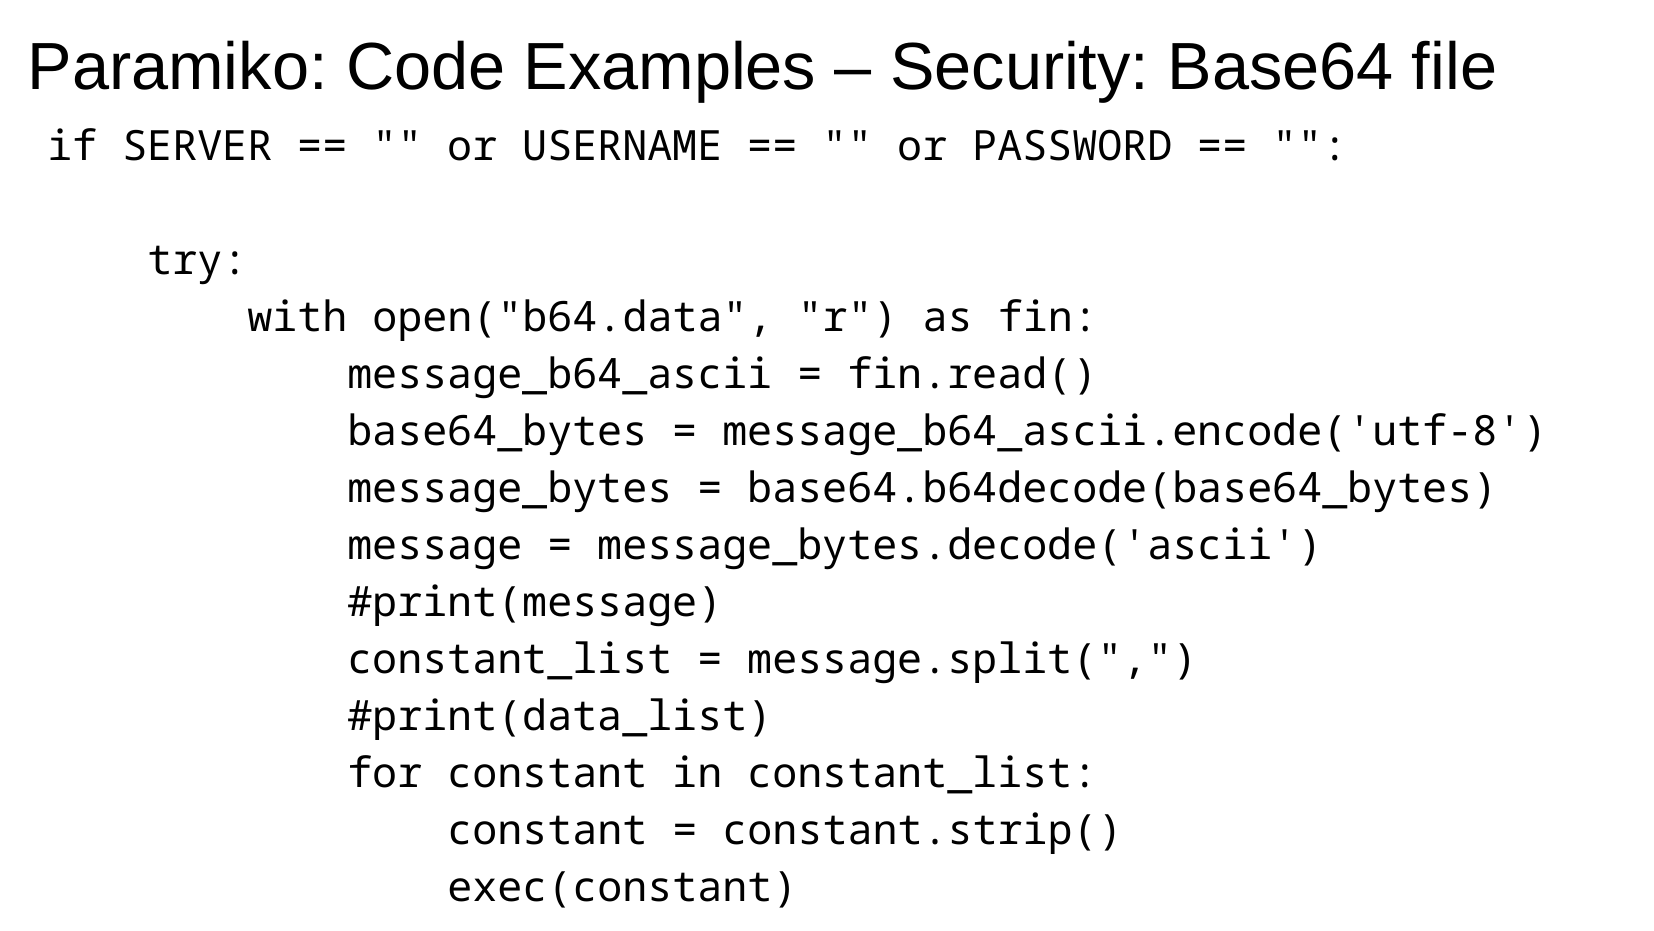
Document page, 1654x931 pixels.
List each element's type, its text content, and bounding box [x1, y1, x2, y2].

subtitle if SERVER == "" or USERNAME == "" or PASSWORD == "": try: with open("b64.data", "r") as fin: message_b64_ascii = fin.read() base64_bytes = message_b64_ascii.encode('utf-8') message_bytes = base64.b64decode(base64_bytes) message = message_bytes.decode('ascii') #print(message) constant_list = message.split(",") #print(data_list) for constant in constant_list: constant = constant.strip() exec(constant) [47, 116, 1619, 799]
title Paramiko: Code Examples – Security: Base64 file [27, 28, 1619, 104]
